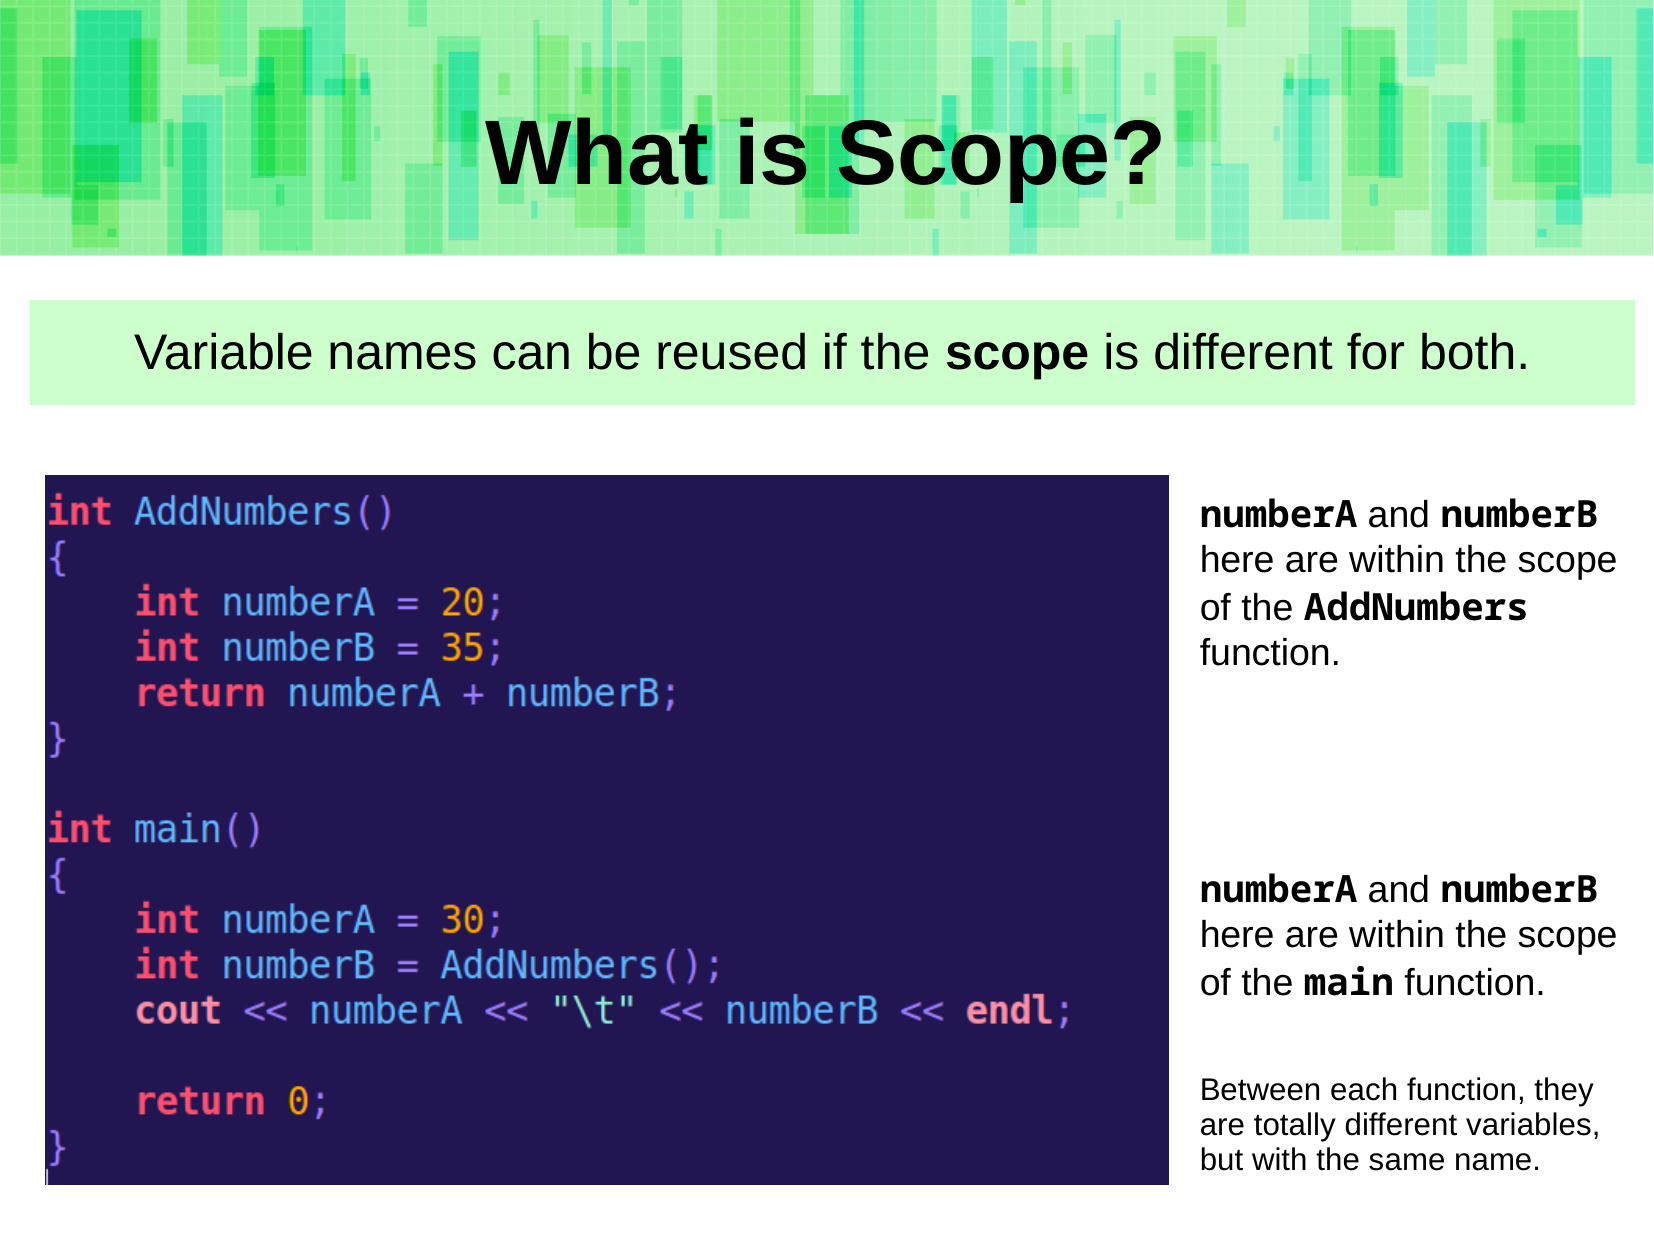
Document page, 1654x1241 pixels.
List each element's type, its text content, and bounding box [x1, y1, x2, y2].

text_box Between each function, they are totally different variables, but with the same name. [1185, 1065, 1636, 1186]
picture [0, 0, 1654, 1241]
text_box numberA and numberB here are within the scope of the main function. [1185, 855, 1636, 1004]
text_box numberA and numberB here are within the scope of the AddNumbers function. [1185, 480, 1636, 671]
title What is Scope? [82, 49, 1571, 257]
text_box Variable names can be reused if the scope is different for both. [30, 300, 1636, 406]
